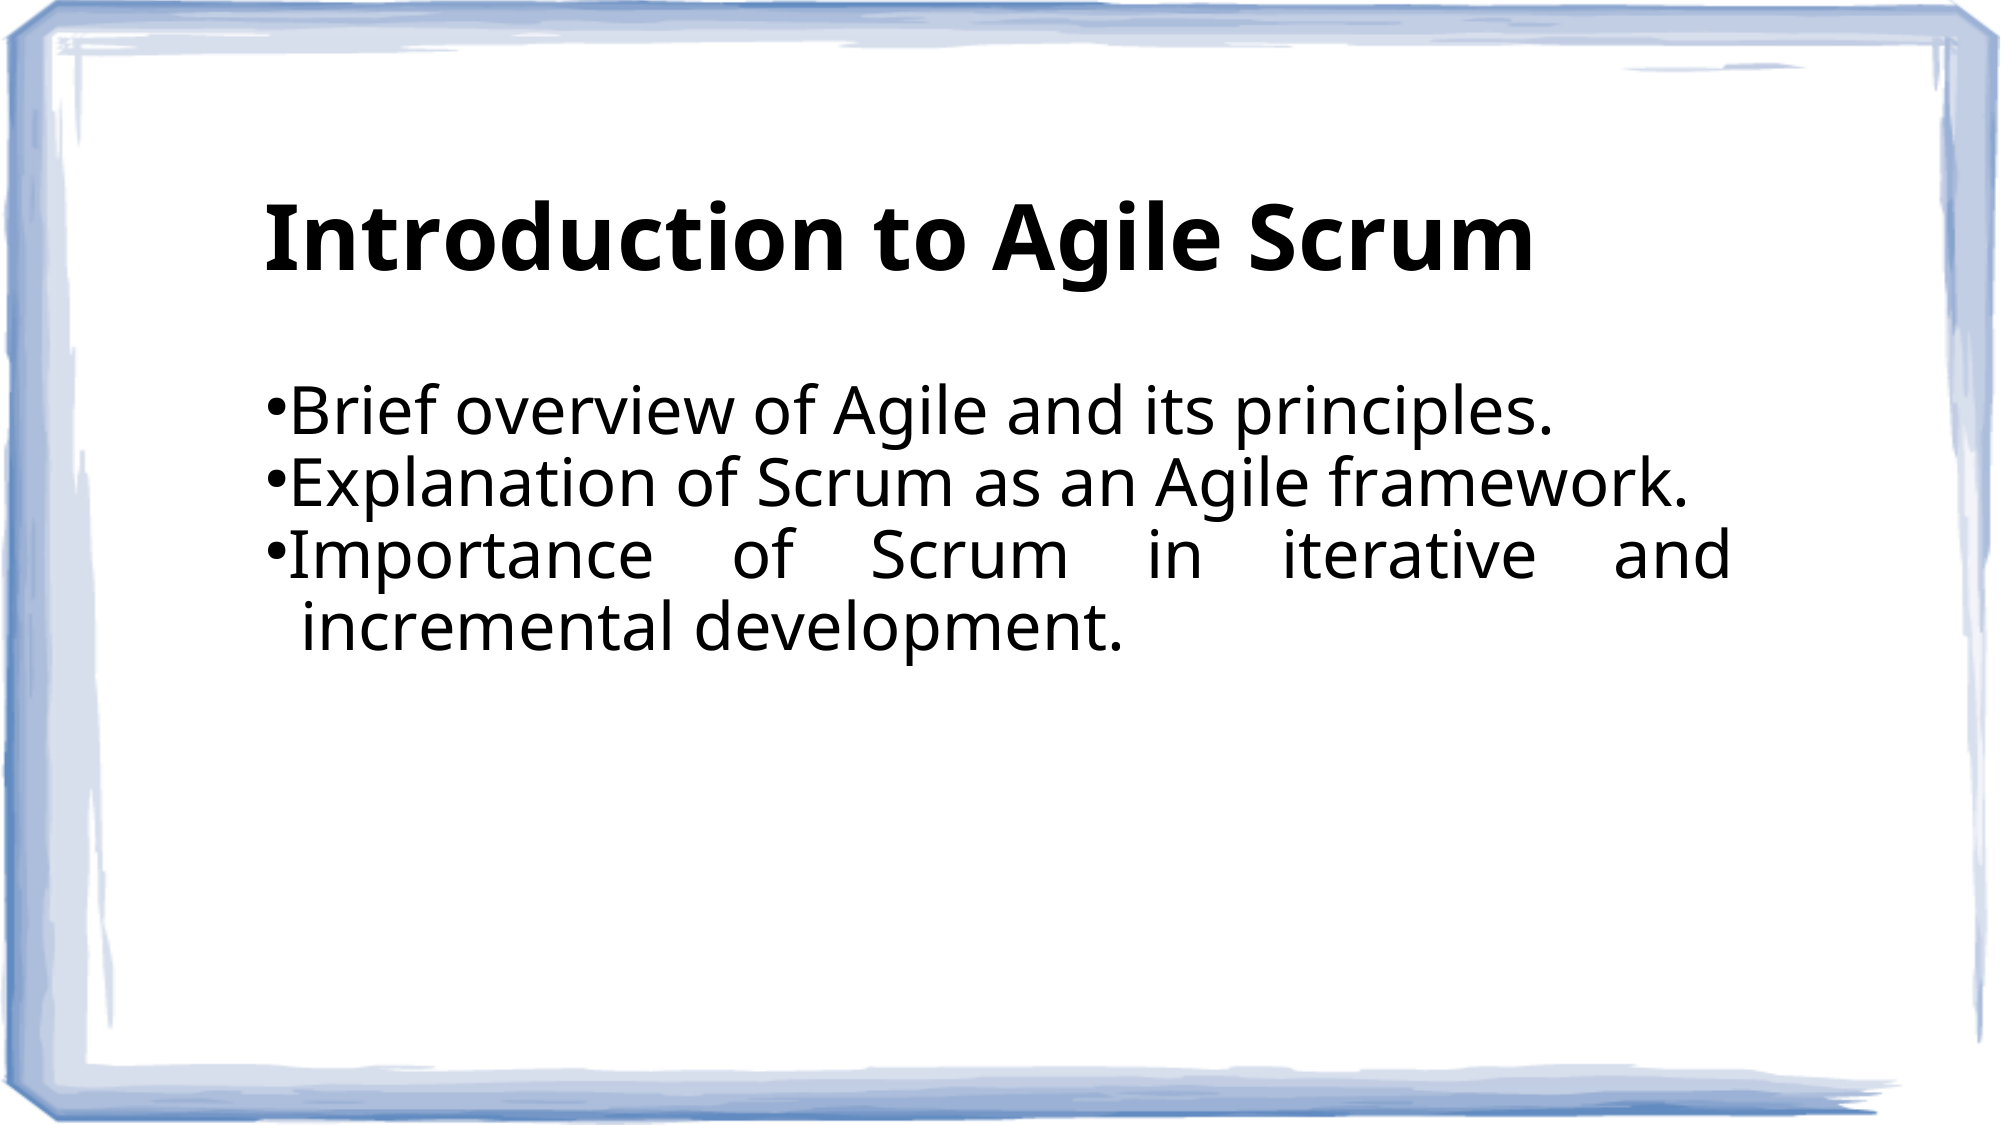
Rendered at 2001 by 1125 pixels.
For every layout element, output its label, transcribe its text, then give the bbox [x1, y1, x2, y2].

picture [0, 0, 2001, 1125]
subtitle Brief overview of Agile and its principles. Explanation of Scrum as an Agile framework. Importance of Scrum in iterative and incremental development. [249, 369, 1750, 863]
title Introduction to Agile Scrum [249, 184, 1750, 298]
